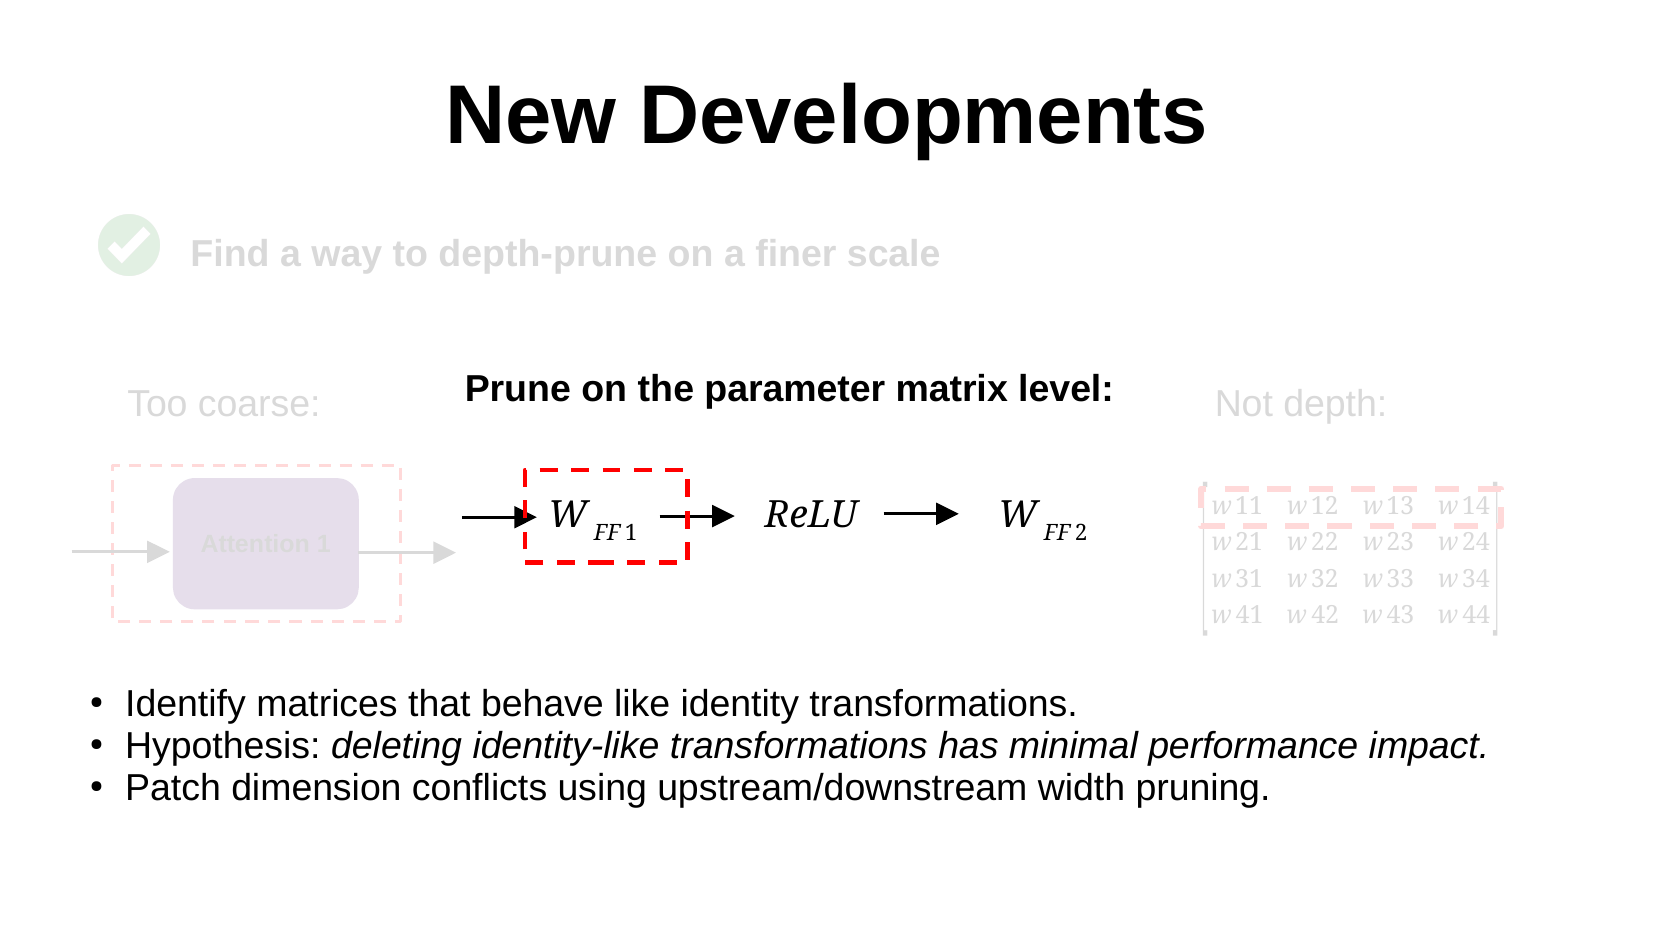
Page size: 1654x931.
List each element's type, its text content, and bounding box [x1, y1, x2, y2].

chart [548, 487, 638, 547]
title New Developments [82, 37, 1571, 192]
text_box Prune on the parameter matrix level: [450, 360, 1163, 451]
chart [761, 487, 863, 539]
chart [998, 487, 1088, 547]
text_box [37, 192, 1613, 750]
text_box Identify matrices that behave like identity transformations. Hypothesis: deleting identity-like transformations has minimal performance impact. Patch dimension conflicts using upstream/downstream width pruning. [75, 675, 1538, 896]
